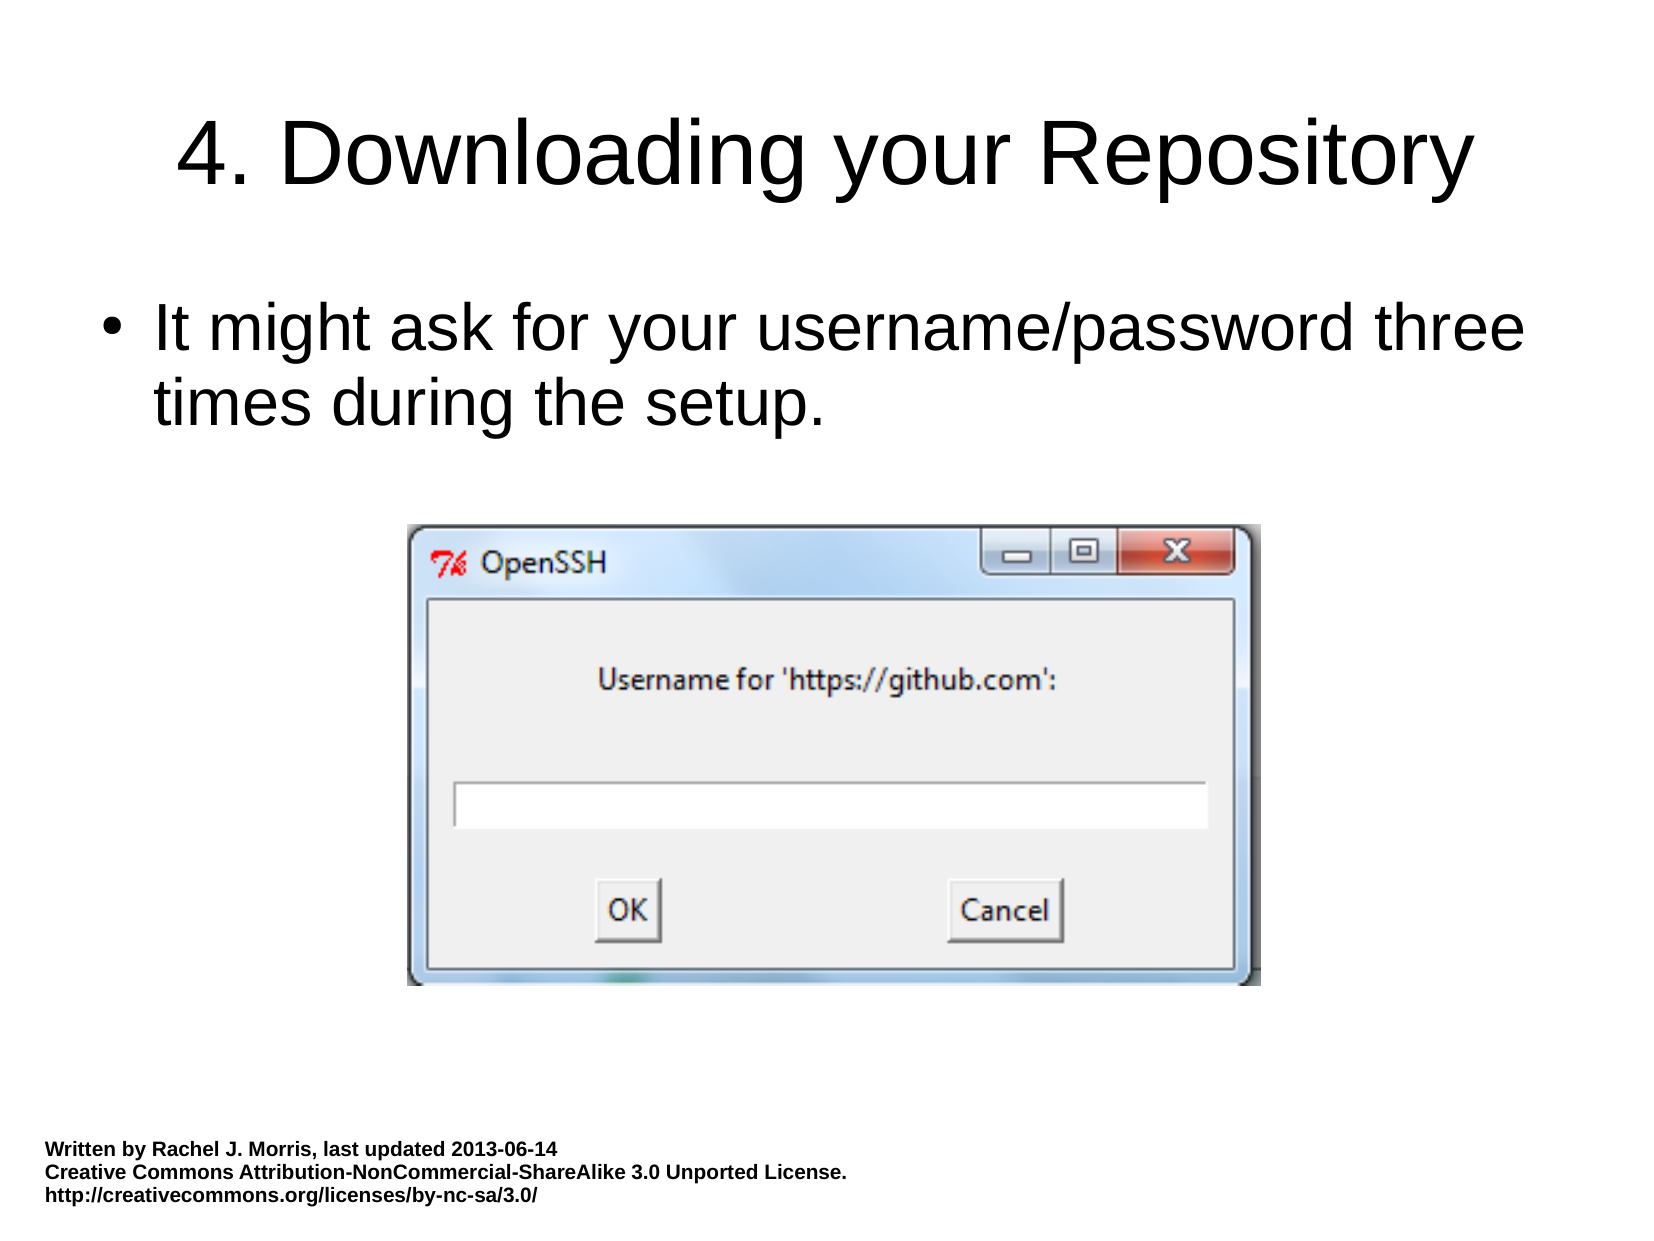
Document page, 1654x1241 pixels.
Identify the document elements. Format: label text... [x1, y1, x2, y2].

title 4. Downloading your Repository [82, 49, 1571, 257]
list It might ask for your username/password three times during the setup. [82, 290, 1538, 1010]
picture [407, 524, 1261, 986]
